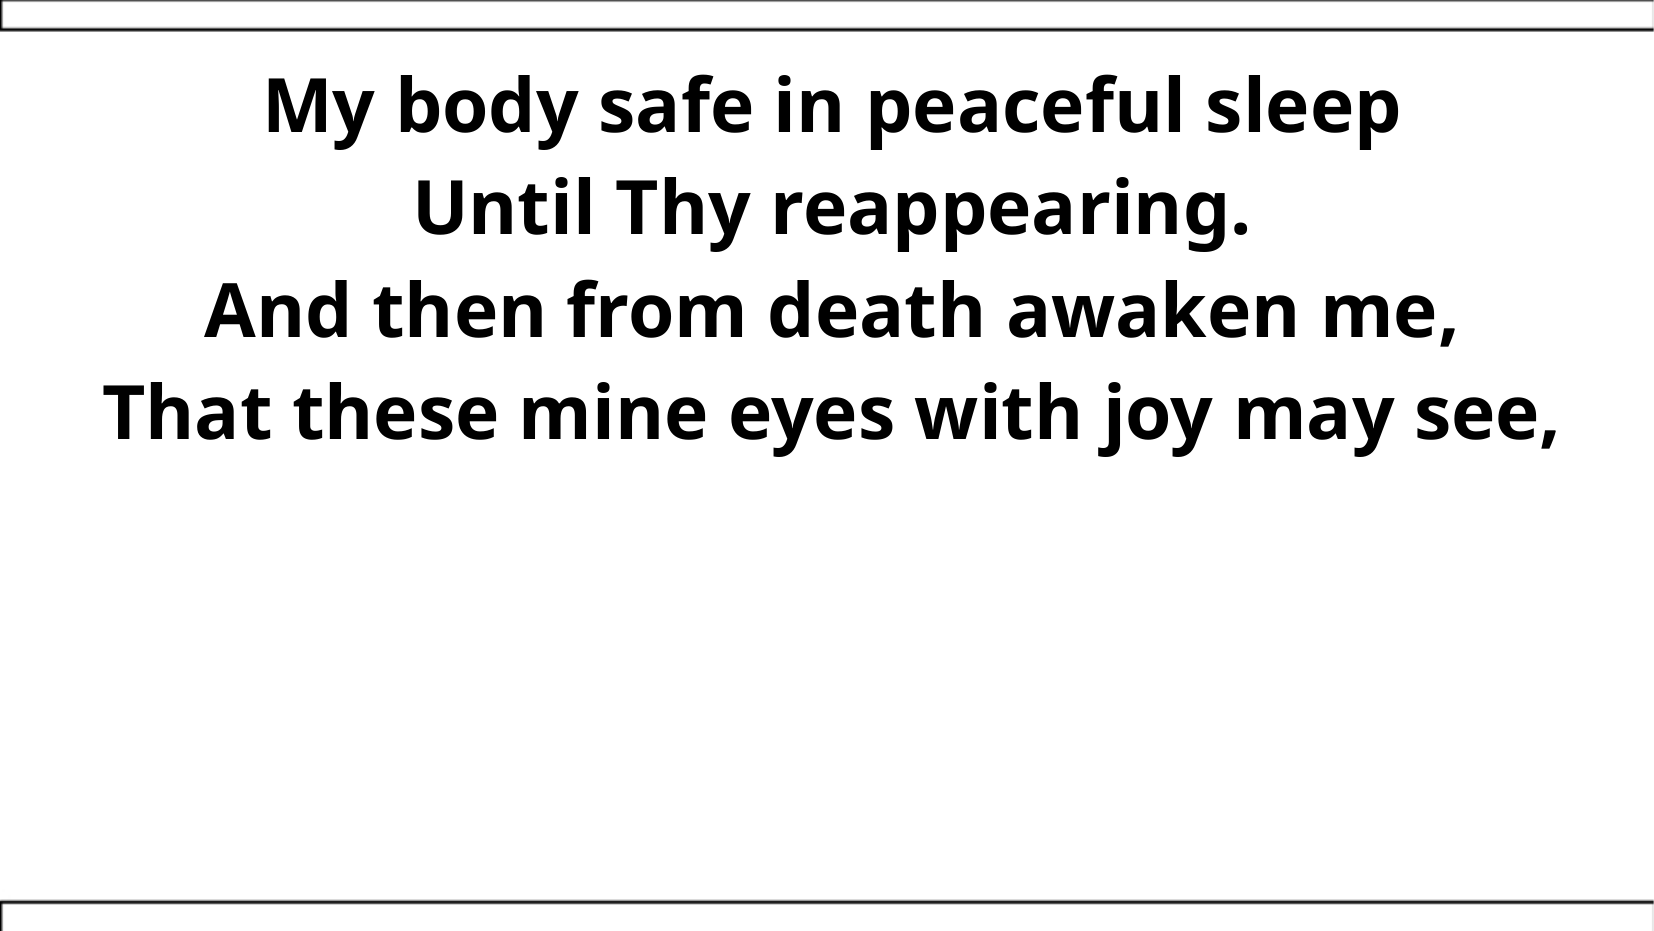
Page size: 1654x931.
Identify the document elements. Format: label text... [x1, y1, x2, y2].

text_box My body safe in peaceful sleep Until Thy reappearing. And then from death awaken me, That these mine eyes with joy may see, [75, 45, 1591, 460]
picture [0, 0, 1654, 931]
